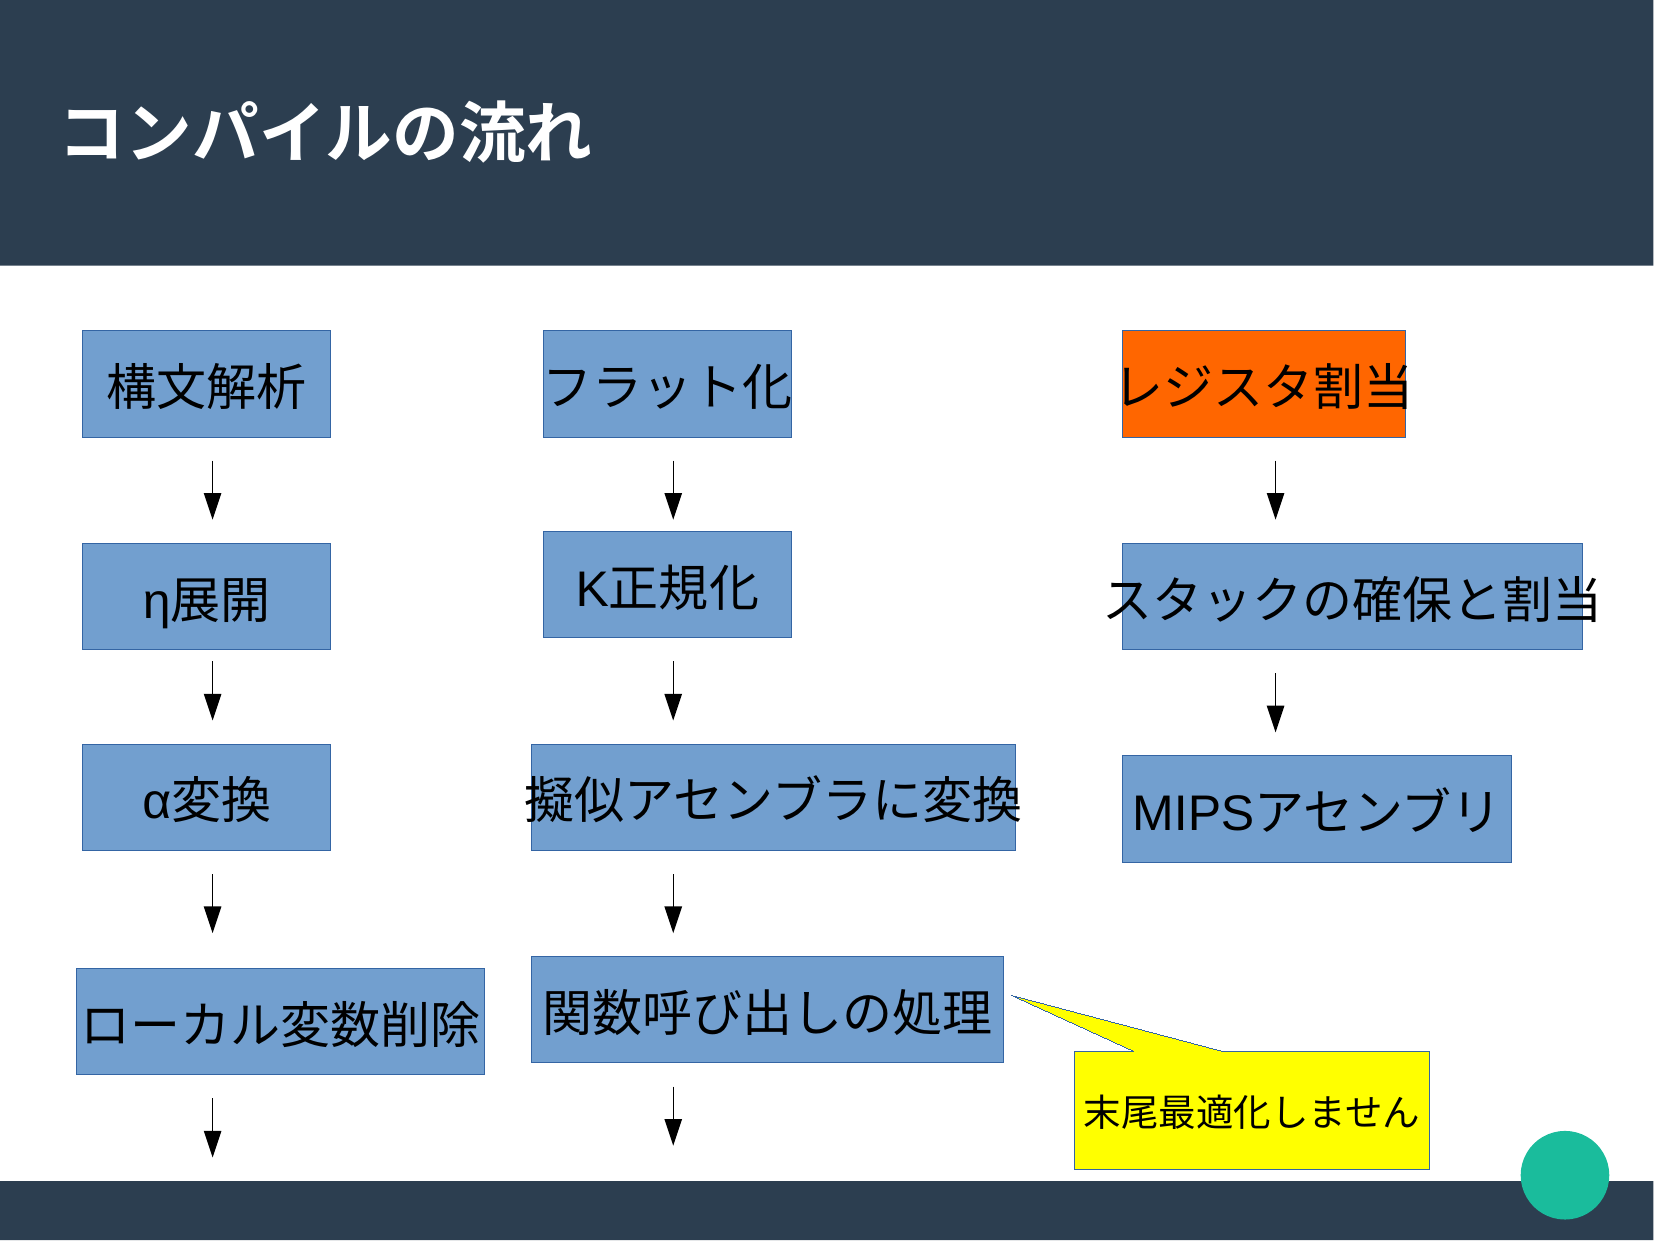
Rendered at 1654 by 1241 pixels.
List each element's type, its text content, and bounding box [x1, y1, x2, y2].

text_box 擬似アセンブラに変換 [531, 744, 1016, 851]
text_box 関数呼び出しの処理 [531, 956, 1004, 1063]
text_box η展開 [82, 543, 331, 650]
text_box K正規化 [543, 531, 792, 638]
text_box α変換 [82, 744, 331, 851]
text_box 末尾最適化しません [1011, 995, 1430, 1170]
title コンパイルの流れ [59, 49, 1595, 207]
text_box ローカル変数削除 [76, 968, 485, 1075]
text_box スタックの確保と割当 [1122, 543, 1583, 650]
text_box スタックの確保と割当 [1122, 587, 1136, 606]
text_box 構文解析 [82, 330, 331, 438]
text_box MIPSアセンブリ [1122, 755, 1512, 863]
text_box レジスタ割当 [1122, 330, 1406, 438]
text_box フラット化 [543, 330, 792, 438]
